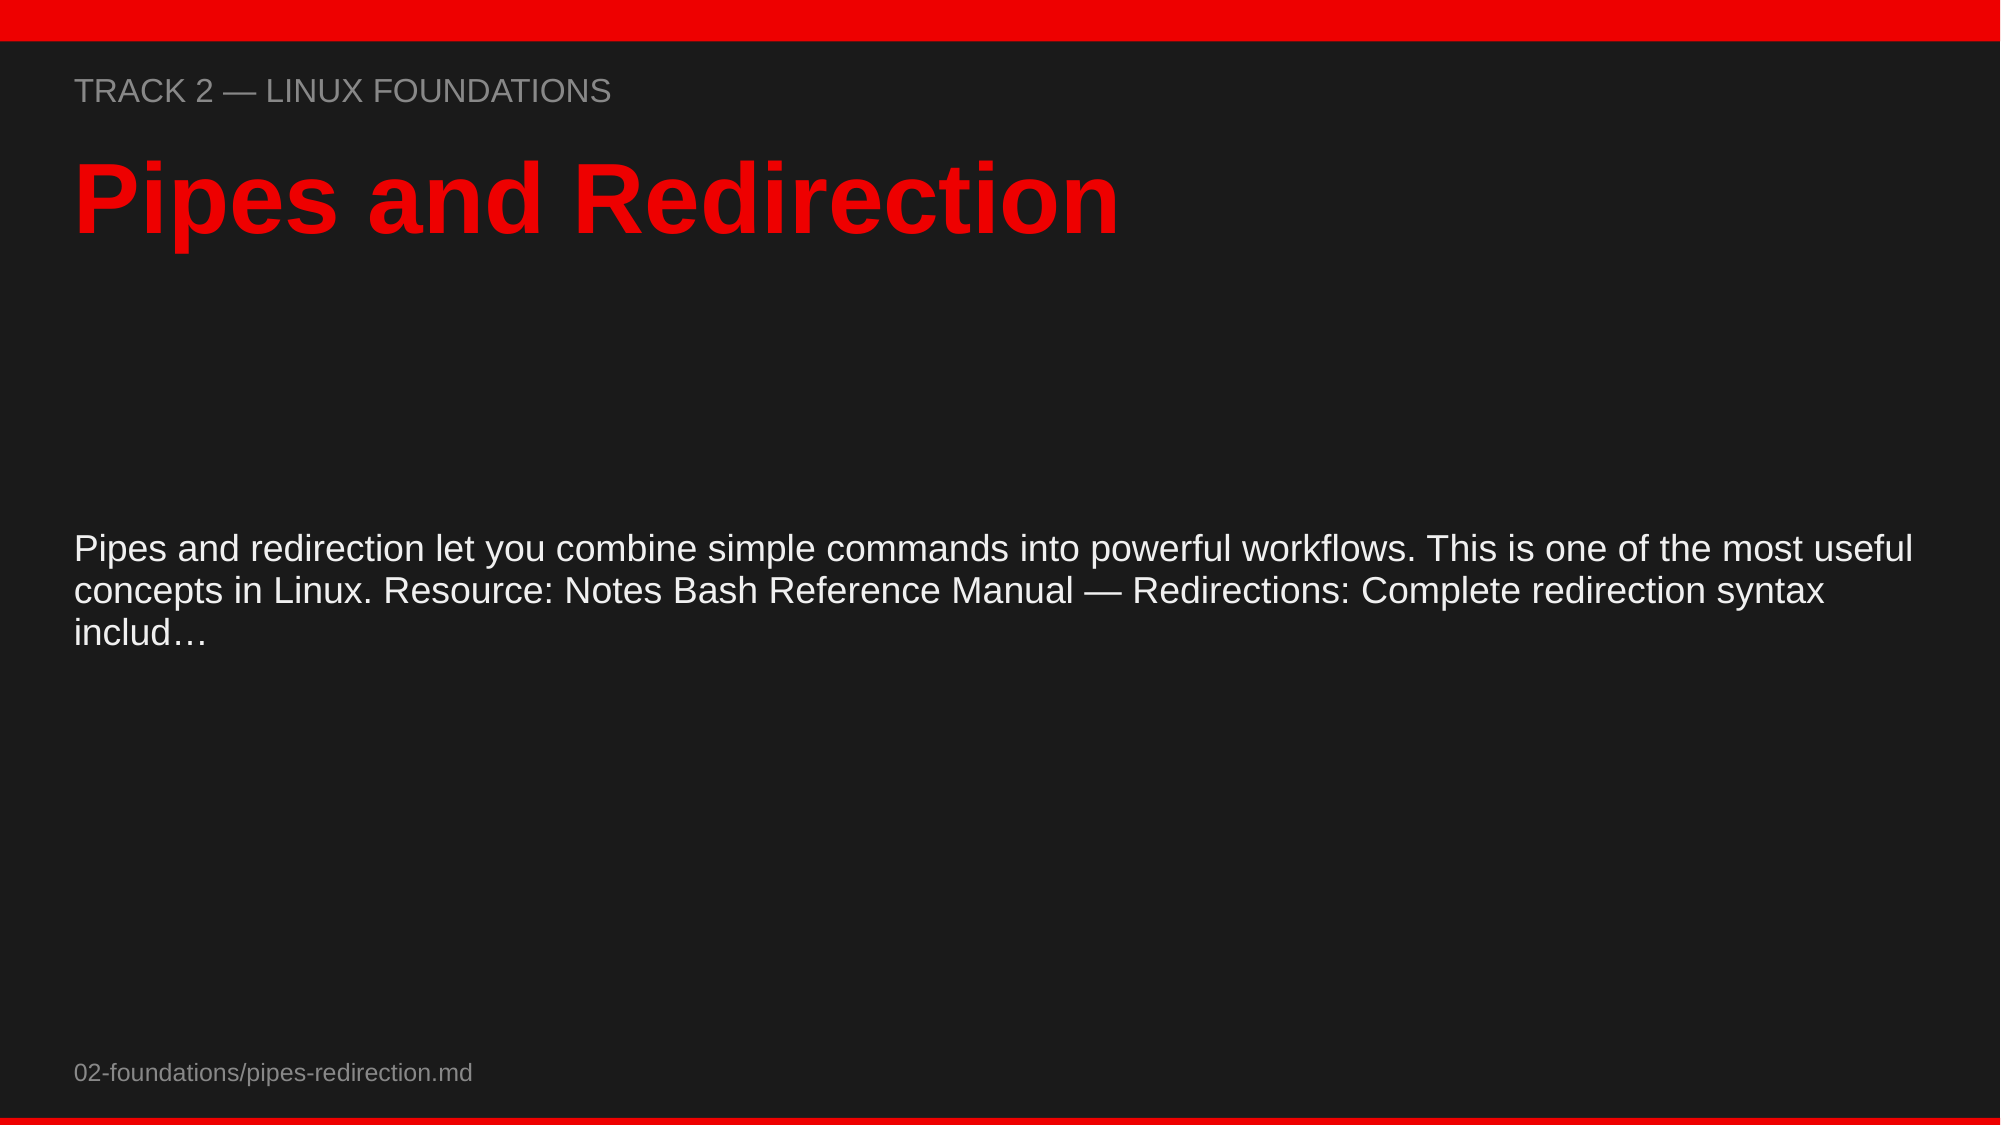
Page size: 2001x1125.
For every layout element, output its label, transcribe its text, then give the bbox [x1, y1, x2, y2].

text_box Pipes and redirection let you combine simple commands into powerful workflows. This is one of the most useful concepts in Linux. Resource: Notes Bash Reference Manual — Redirections: Complete redirection syntax includ… [59, 519, 1942, 727]
text_box Pipes and Redirection [59, 135, 1942, 461]
text_box TRACK 2 — LINUX FOUNDATIONS [59, 64, 1942, 119]
text_box [0, 0, 2001, 42]
text_box 02-foundations/pipes-redirection.md [59, 1051, 1942, 1093]
text_box [0, 1117, 2001, 1125]
